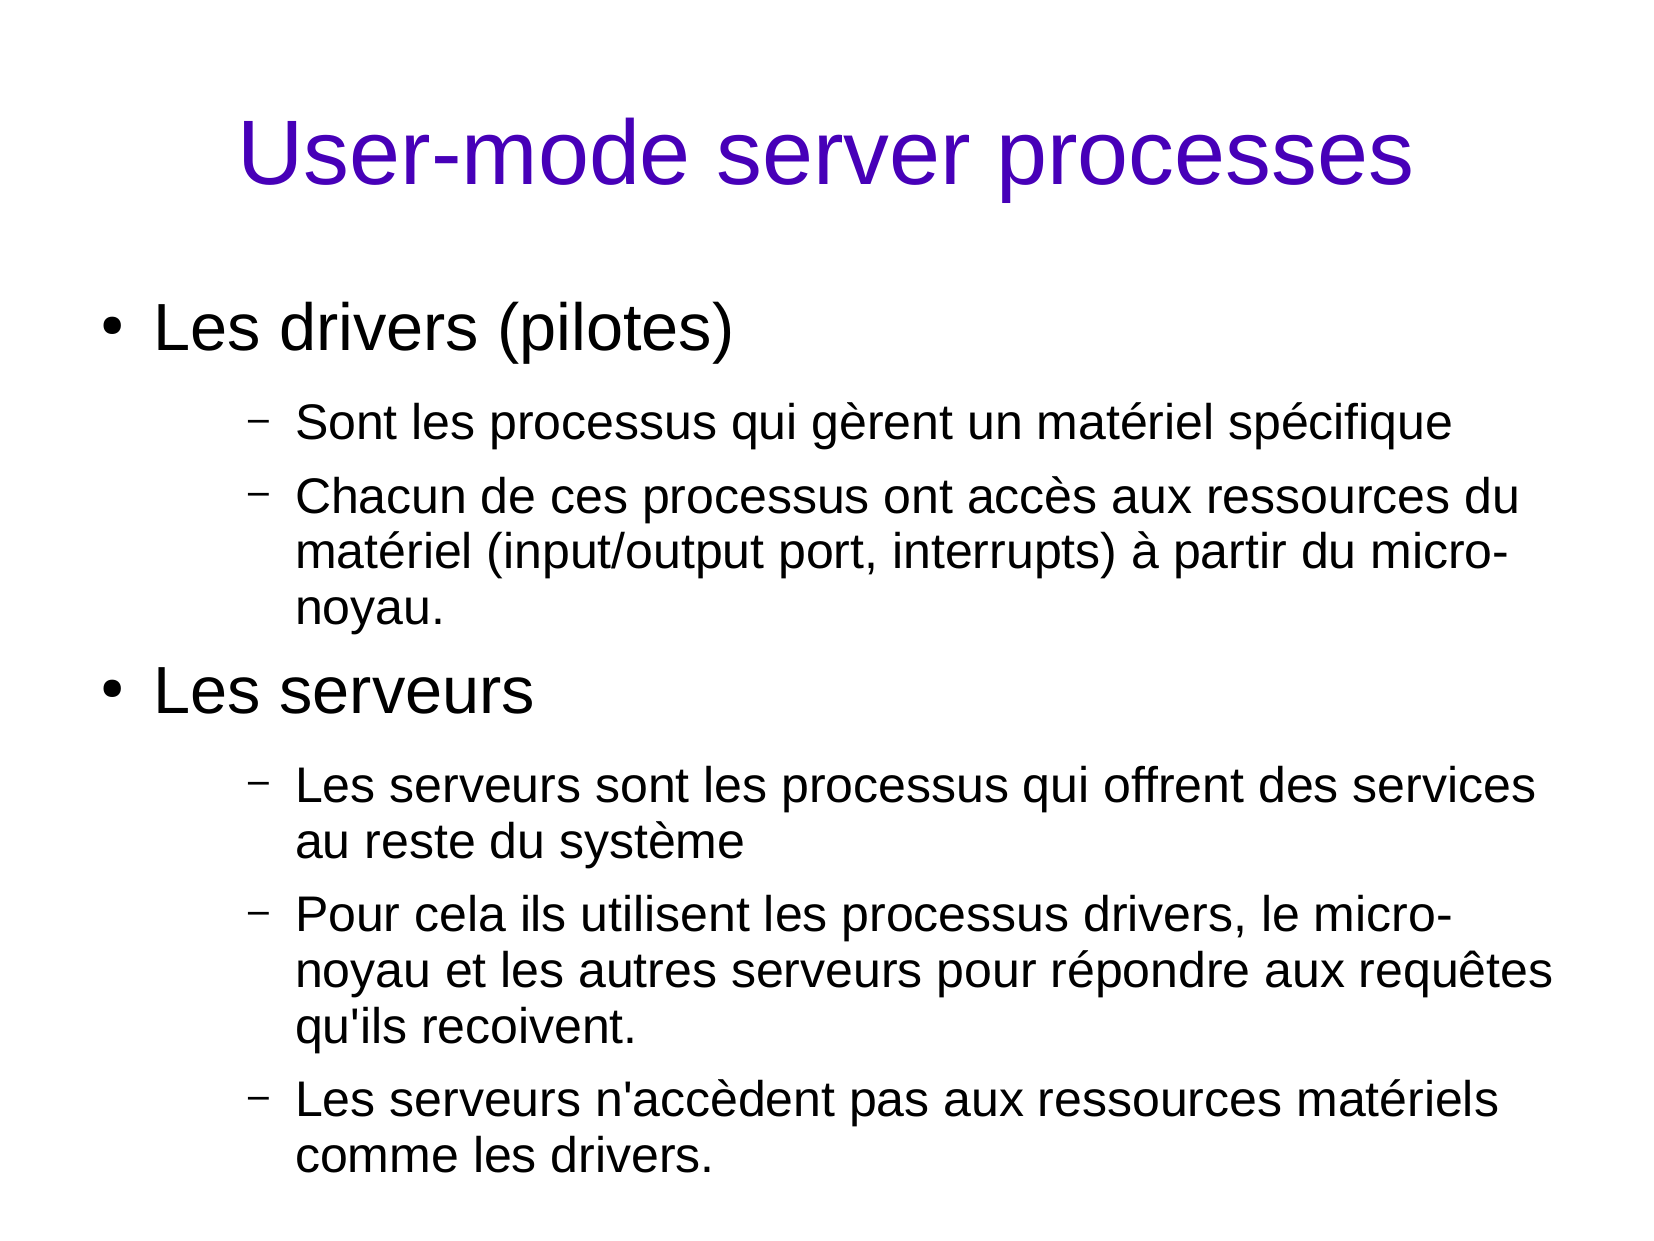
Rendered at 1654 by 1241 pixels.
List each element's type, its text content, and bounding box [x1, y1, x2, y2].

title User-mode server processes [82, 49, 1571, 257]
list Les drivers (pilotes) Sont les processus qui gèrent un matériel spécifique Chacun de ces processus ont accès aux ressources du matériel (input/output port, interrupts) à partir du micro-noyau. Les serveurs Les serveurs sont les processus qui offrent des services au reste du système Pour cela ils utilisent les processus drivers, le micro-noyau et les autres serveurs pour répondre aux requêtes qu'ils recoivent. Les serveurs n'accèdent pas aux ressources matériels comme les drivers. [82, 290, 1571, 1189]
